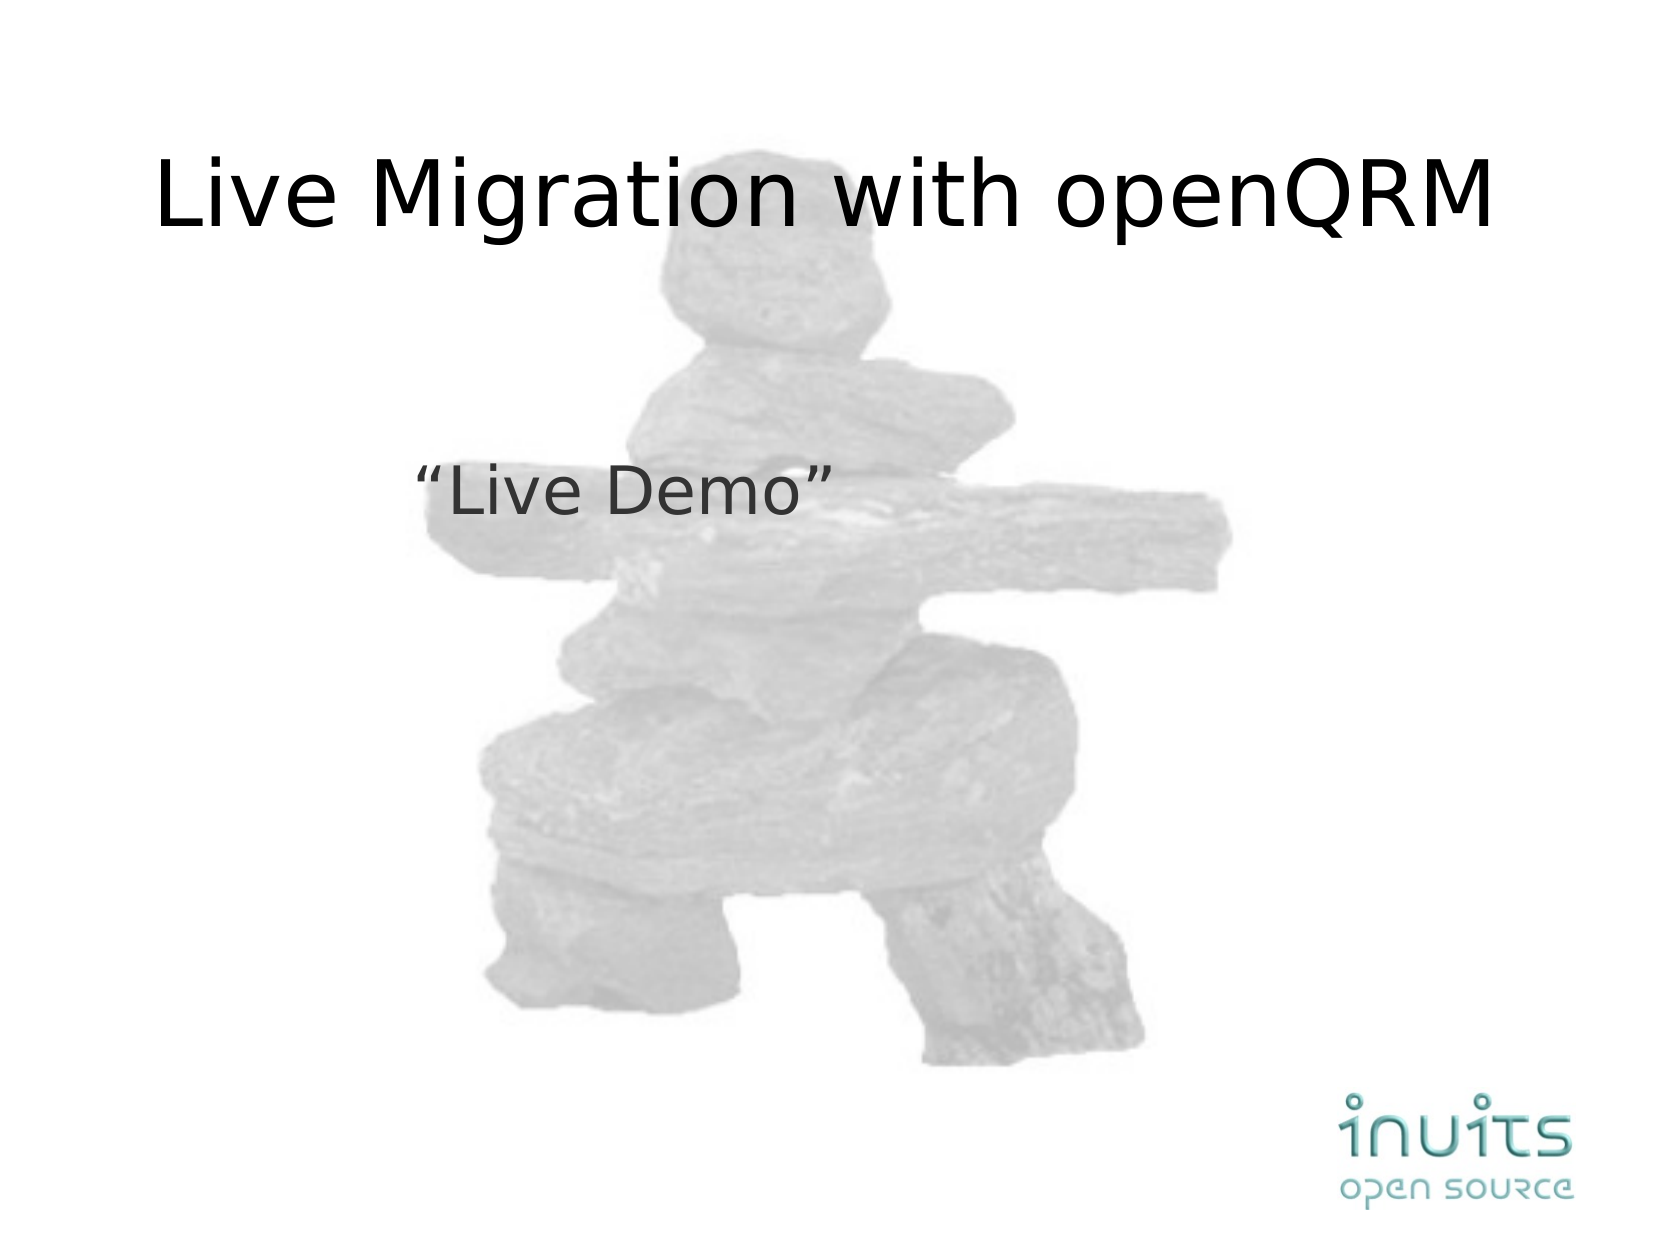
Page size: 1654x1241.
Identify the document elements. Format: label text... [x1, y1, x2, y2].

picture [337, 299, 1298, 1120]
text_box “Live Demo” [375, 452, 1654, 1241]
title Live Migration with openQRM [121, 91, 1534, 299]
